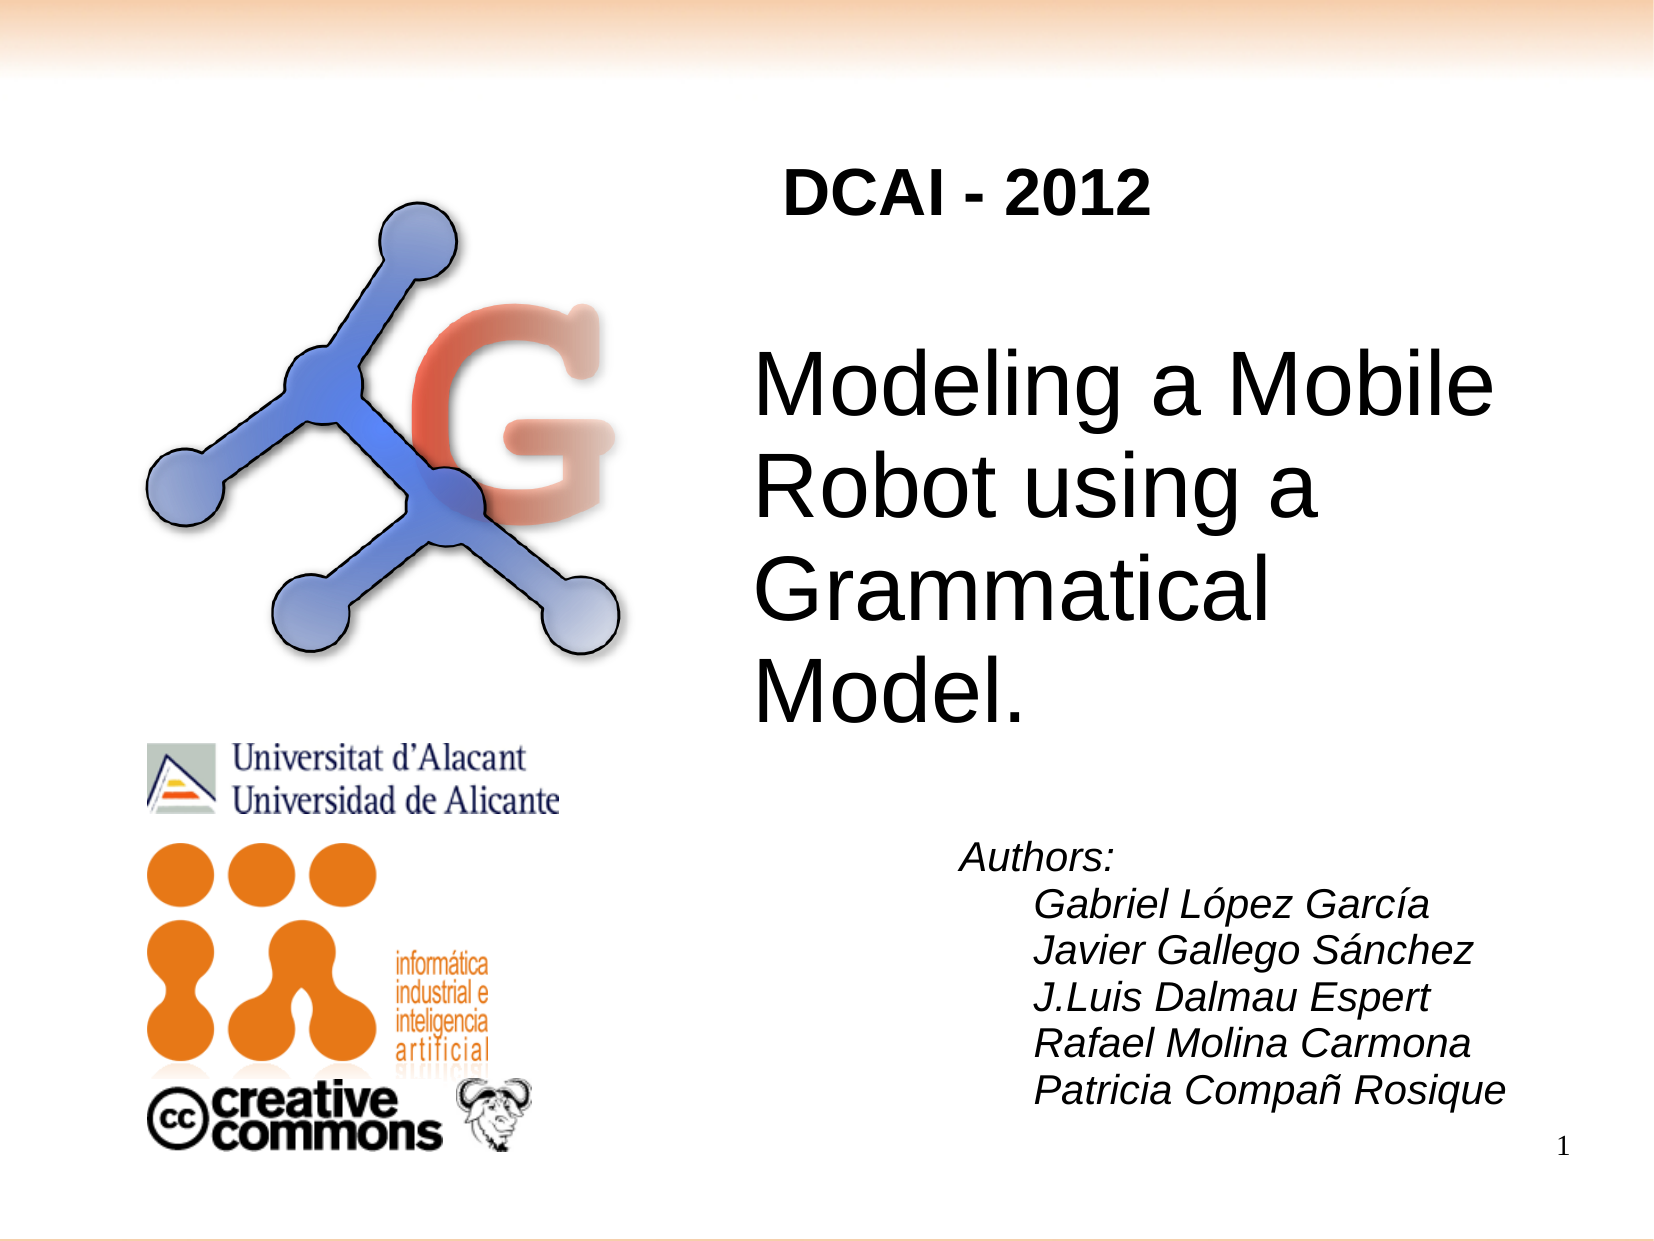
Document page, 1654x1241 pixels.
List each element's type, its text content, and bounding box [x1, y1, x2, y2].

text_box Authors: Gabriel López García Javier Gallego Sánchez J.Luis Dalmau Espert Rafael Molina Carmona Patricia Compañ Rosique [944, 826, 1536, 1167]
text_box DCAI - 2012 [767, 147, 1329, 238]
picture [0, 0, 1654, 1241]
text_box Modeling a Mobile Robot using a Grammatical Model. [738, 324, 1565, 750]
